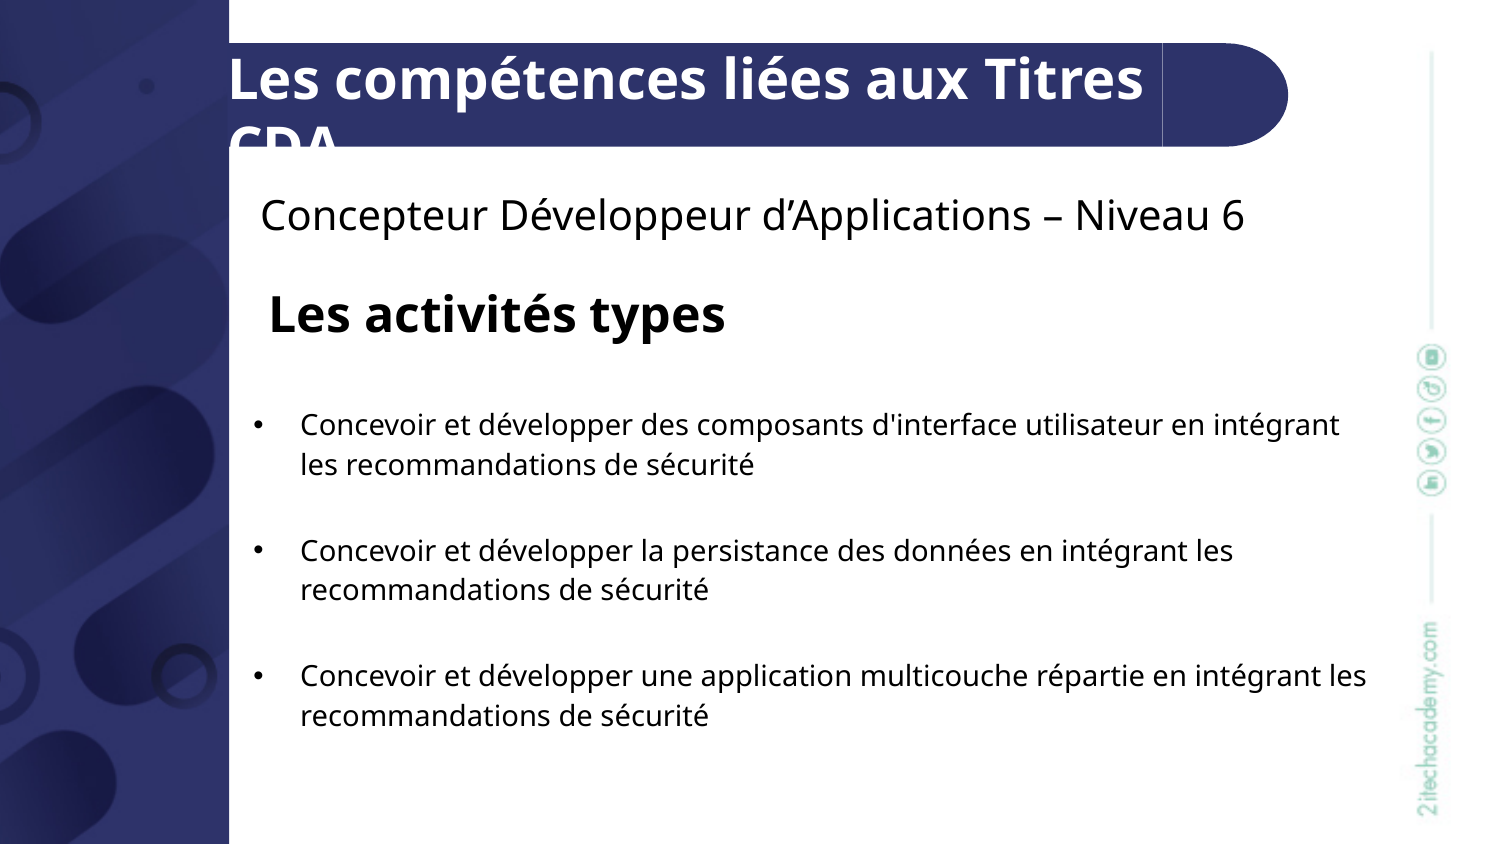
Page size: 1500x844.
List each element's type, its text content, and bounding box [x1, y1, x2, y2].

table_header Concevoir et développer une application multicouche répartie en intégrant les recommandations de sécurité [246, 656, 1407, 735]
table_header Concevoir et développer la persistance des données en intégrant les recommandations de sécurité [246, 530, 1266, 609]
text_box Les compétences liées aux Titres CDA [227, 43, 1162, 147]
table_header Concevoir et développer des composants d'interface utilisateur en intégrant les recommandations de sécurité [246, 404, 1388, 484]
text_box Les activités types [253, 274, 817, 350]
picture [0, 0, 1500, 844]
text_box [1162, 43, 1289, 147]
text_box Concepteur Développeur d’Applications – Niveau 6 [245, 181, 1349, 247]
